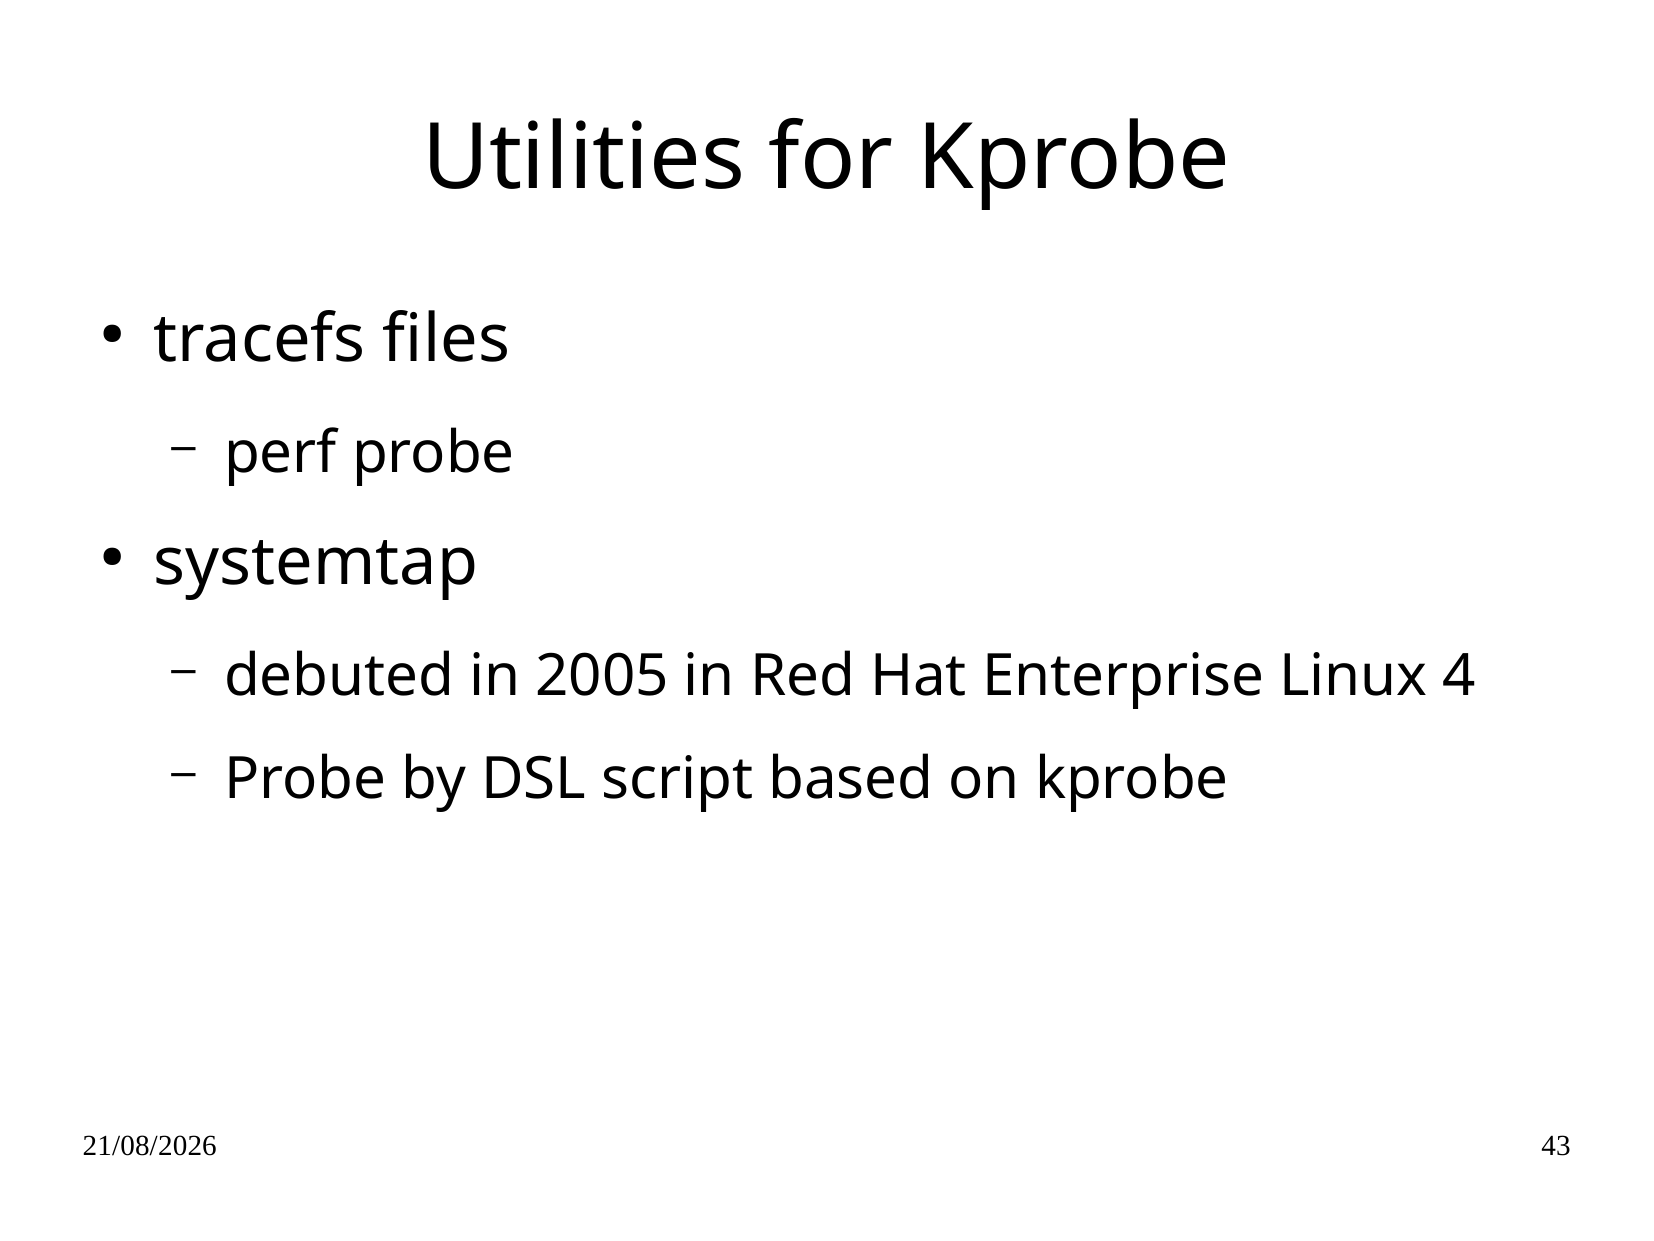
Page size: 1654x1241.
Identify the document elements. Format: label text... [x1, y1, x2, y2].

list tracefs files perf probe systemtap debuted in 2005 in Red Hat Enterprise Linux 4 Probe by DSL script based on kprobe [82, 290, 1571, 1010]
title Utilities for Kprobe [82, 49, 1571, 257]
